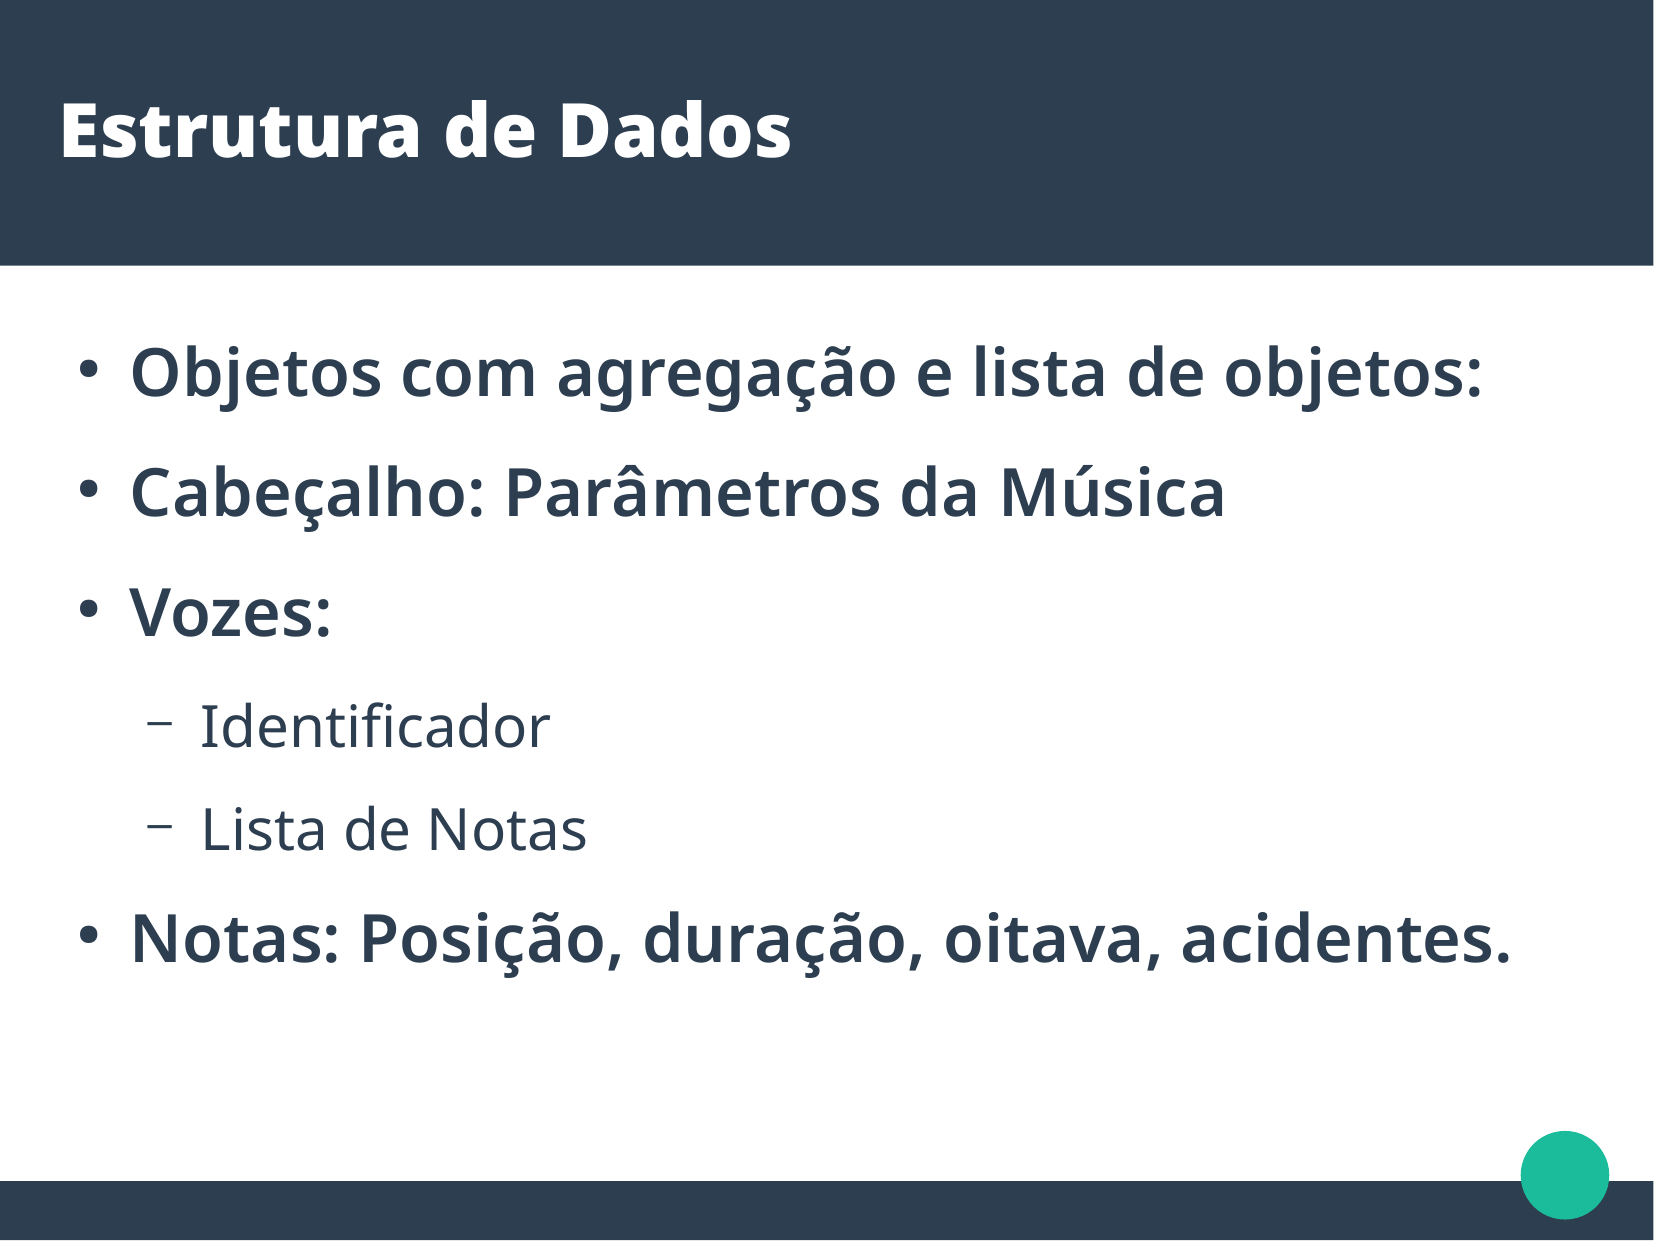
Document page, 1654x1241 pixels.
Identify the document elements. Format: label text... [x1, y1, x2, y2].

list Objetos com agregação e lista de objetos: Cabeçalho: Parâmetros da Música Vozes: Identificador Lista de Notas Notas: Posição, duração, oitava, acidentes. [59, 324, 1595, 1152]
title Estrutura de Dados [59, 49, 1595, 207]
